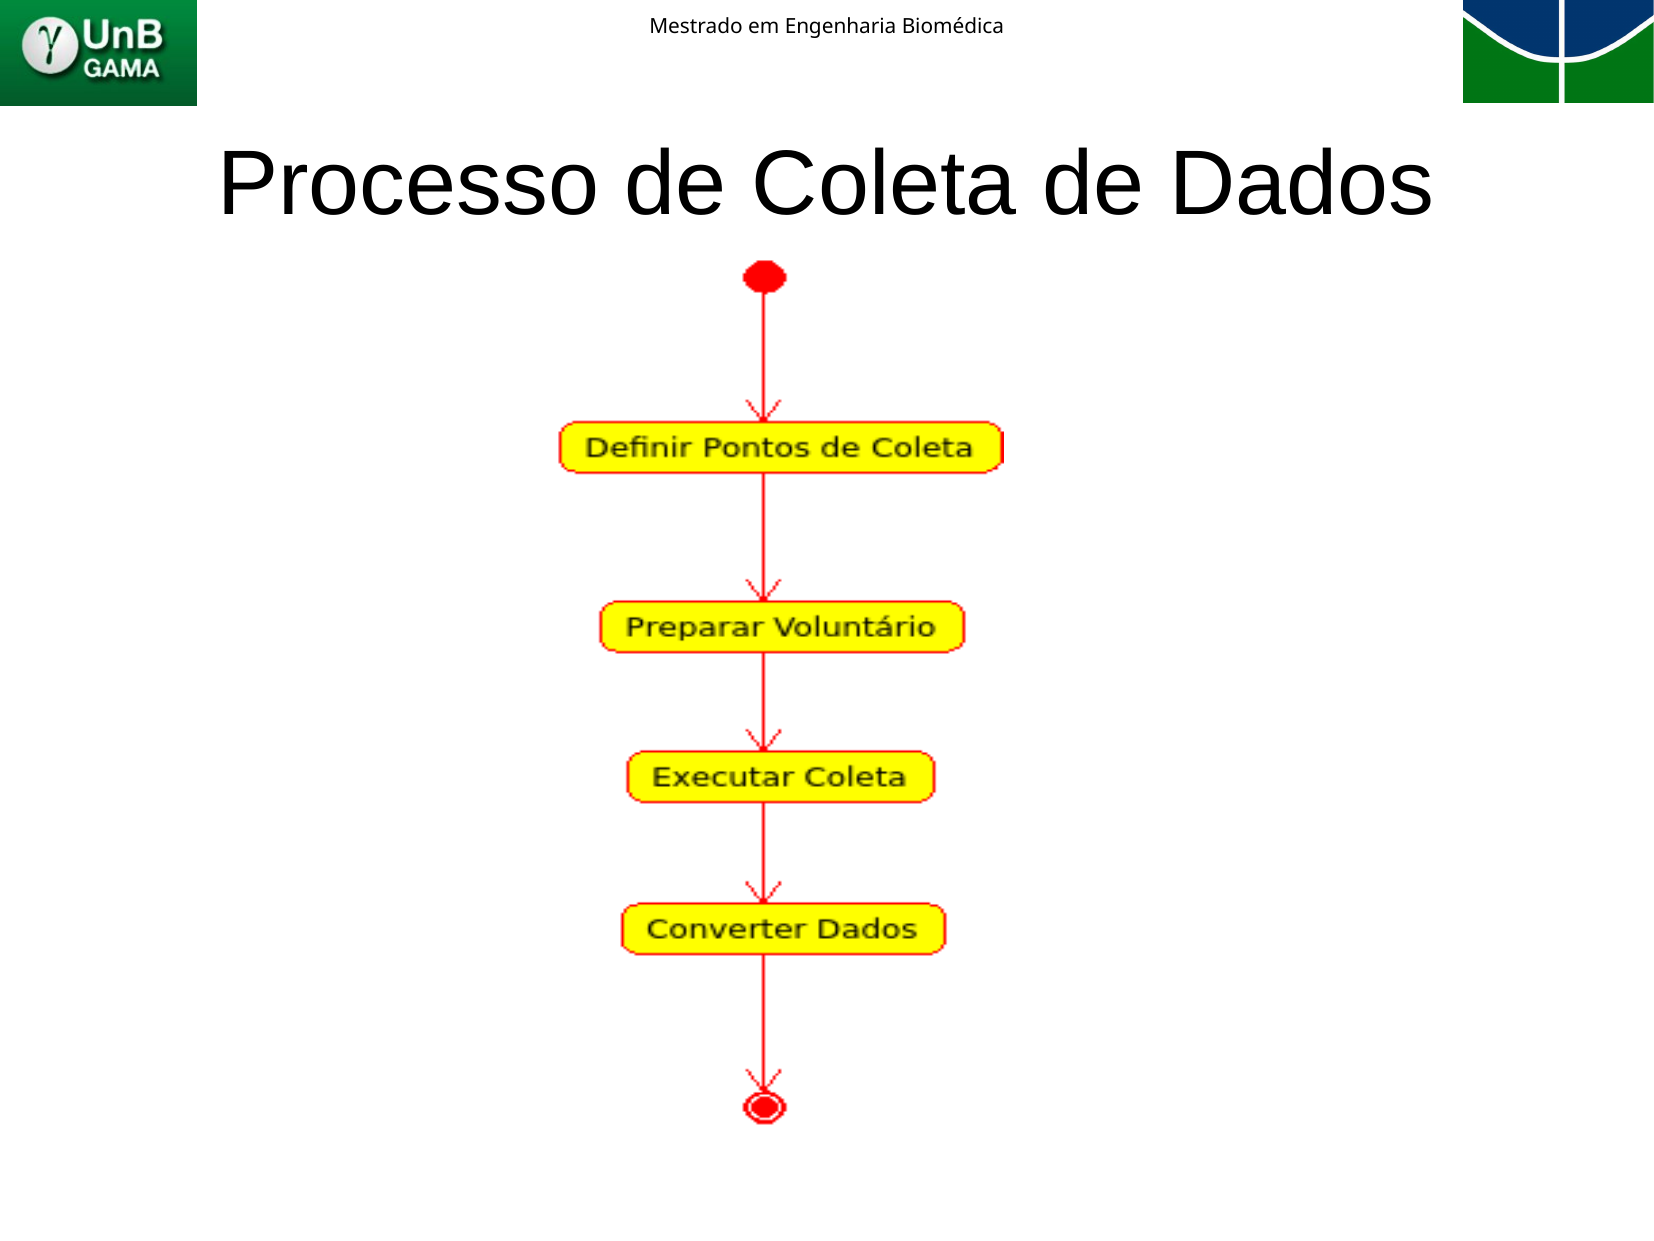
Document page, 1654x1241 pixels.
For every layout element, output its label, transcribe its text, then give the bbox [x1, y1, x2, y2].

title Processo de Coleta de Dados [0, 94, 1654, 272]
picture [1463, 0, 1654, 94]
picture [557, 259, 1004, 1131]
picture [0, 0, 197, 94]
